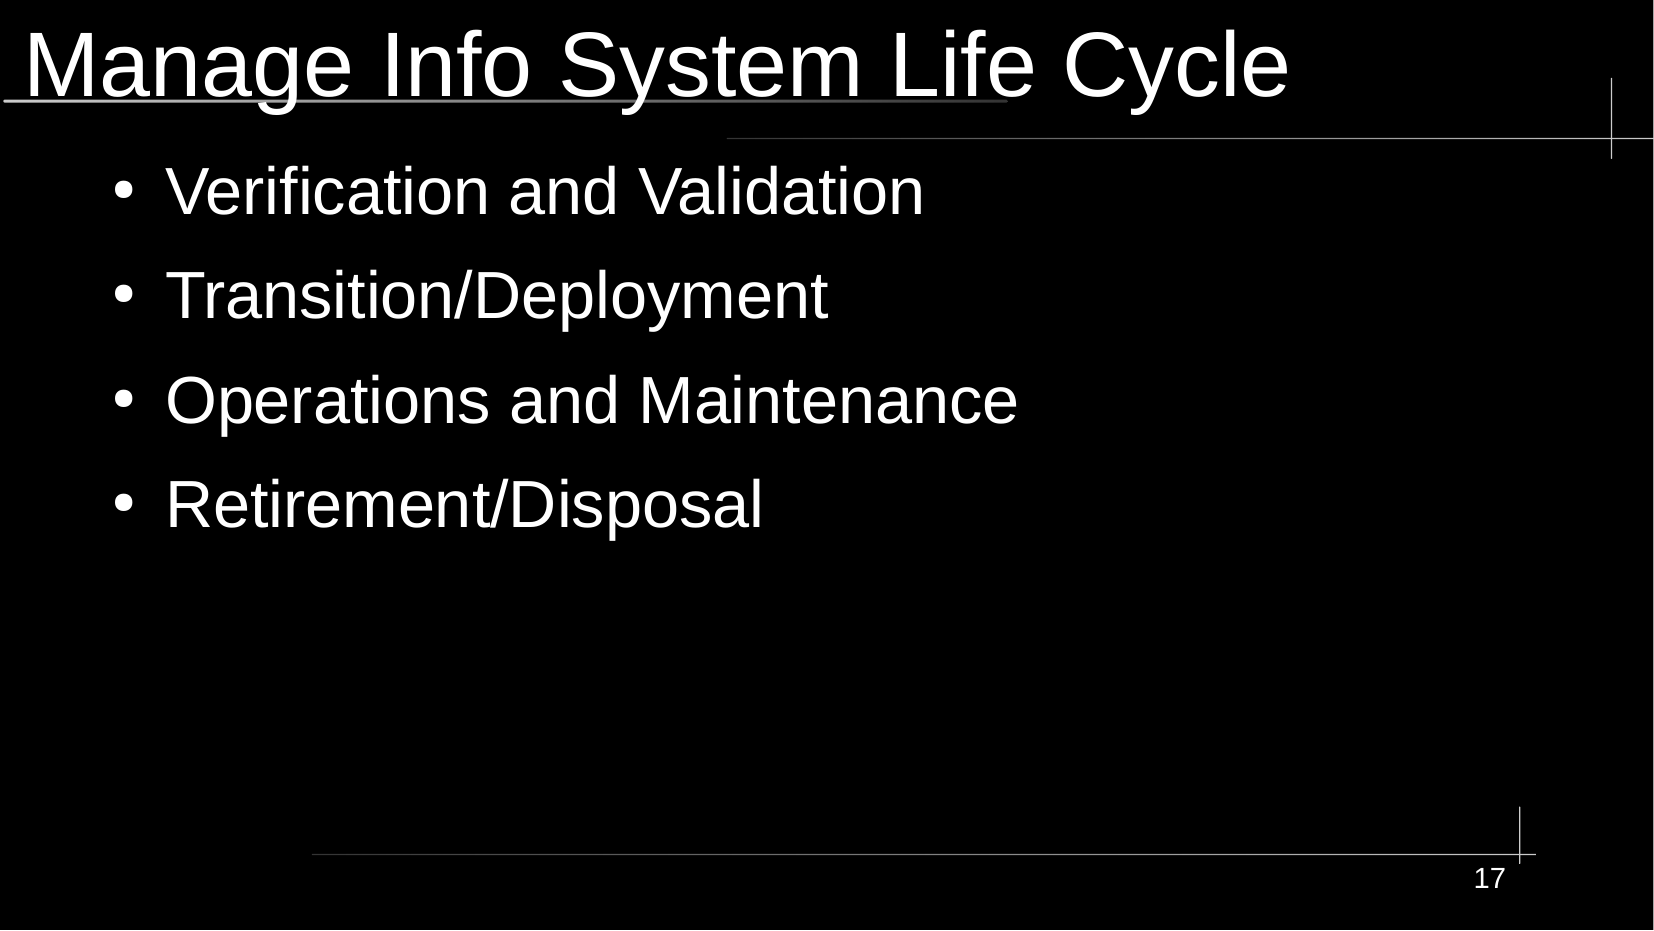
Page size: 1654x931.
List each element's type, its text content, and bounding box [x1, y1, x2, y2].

title Manage Info System Life Cycle [23, 11, 1589, 119]
list Verification and Validation Transition/Deployment Operations and Maintenance Retirement/Disposal [94, 154, 1583, 921]
